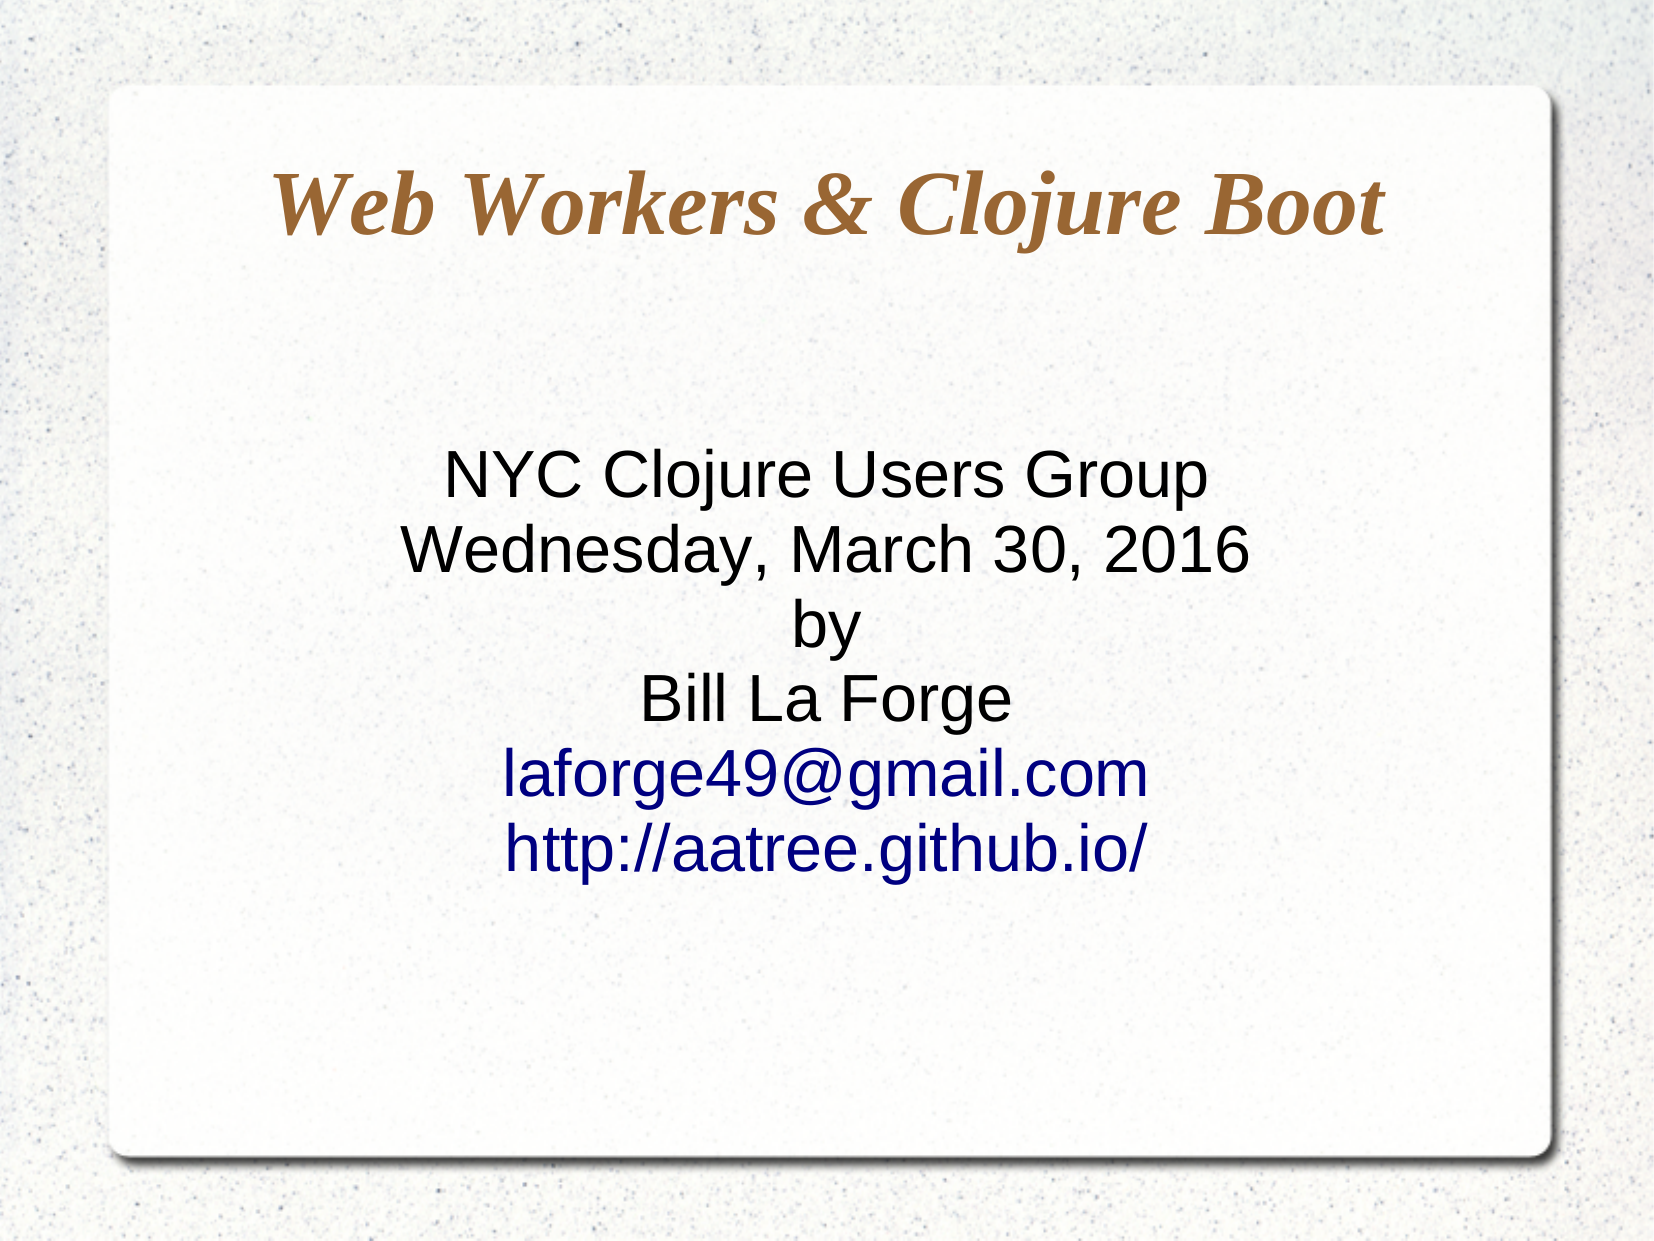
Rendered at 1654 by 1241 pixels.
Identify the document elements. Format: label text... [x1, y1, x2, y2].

subtitle NYC Clojure Users Group Wednesday, March 30, 2016 by Bill La Forge laforge49@gmail.com http://aatree.github.io/ [147, 336, 1506, 987]
picture [0, 0, 1654, 1241]
title Web Workers & Clojure Boot [82, 49, 1571, 257]
